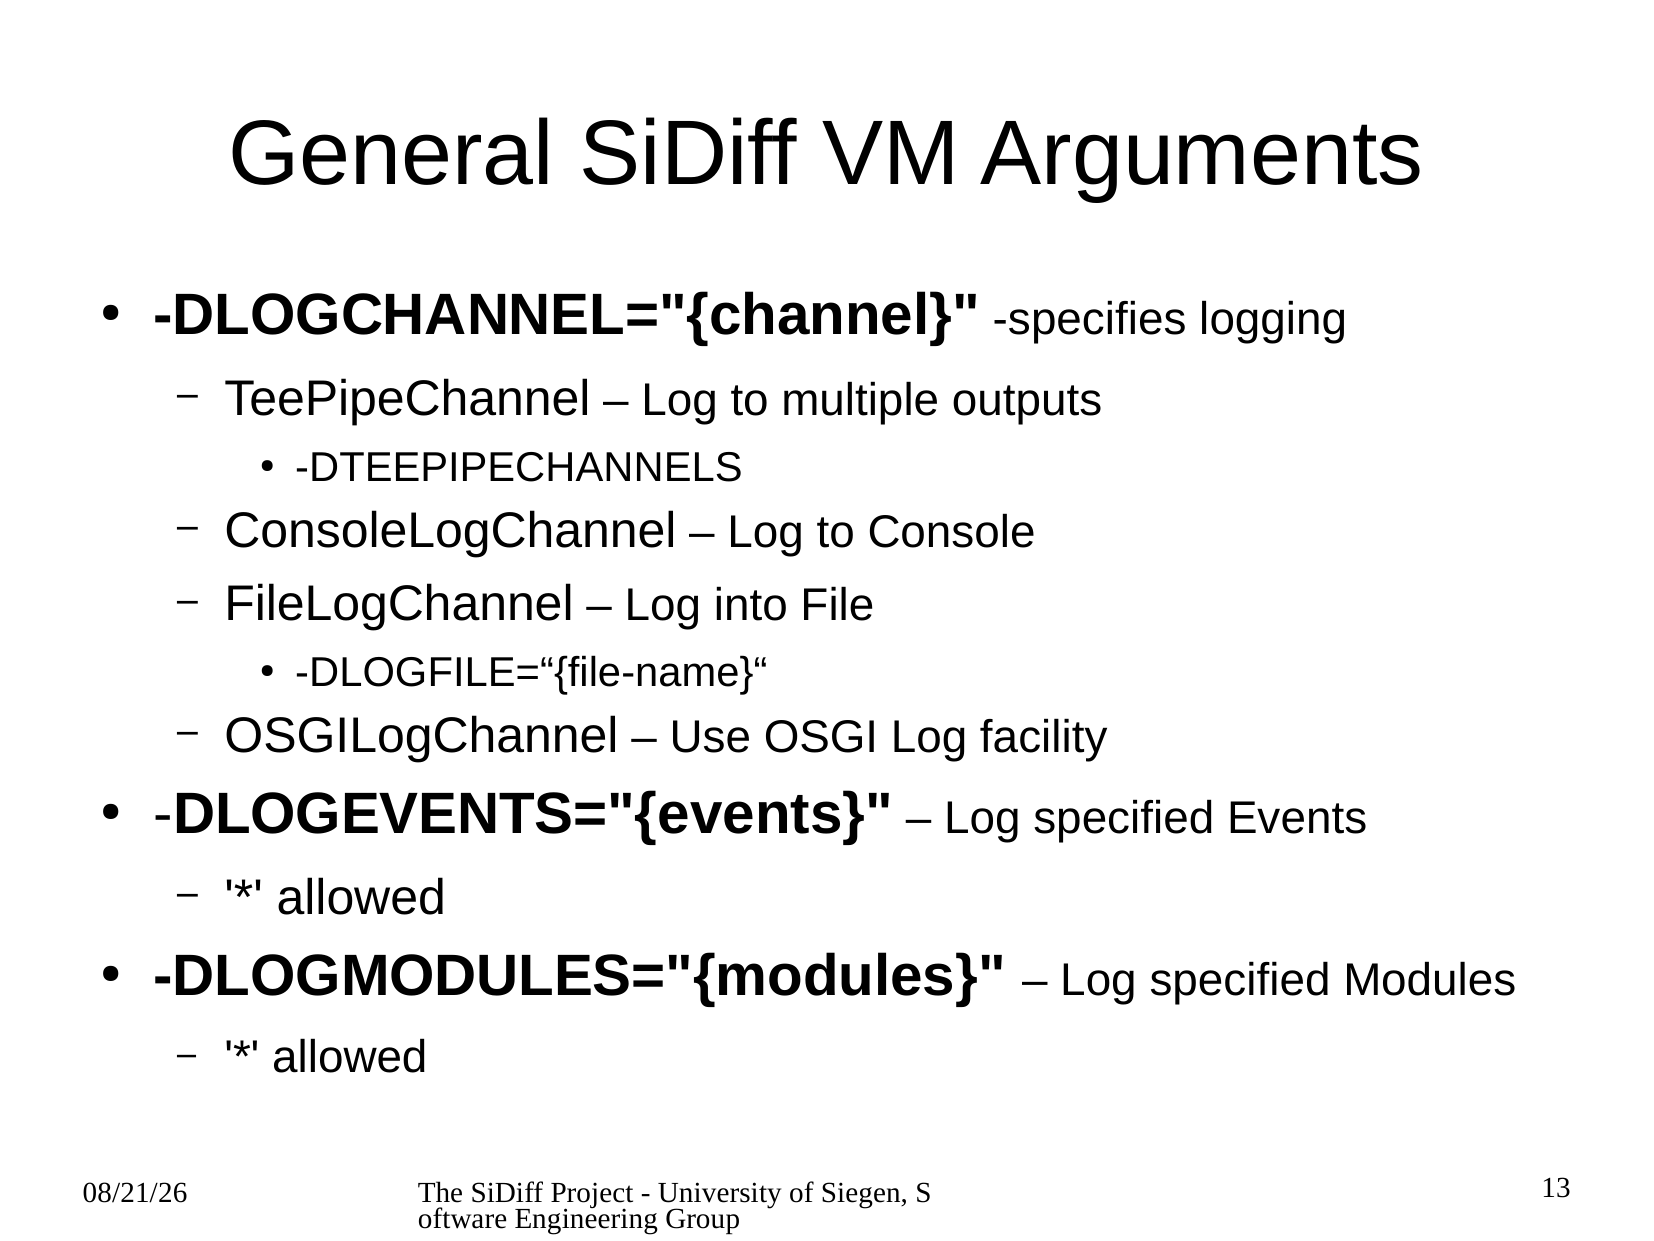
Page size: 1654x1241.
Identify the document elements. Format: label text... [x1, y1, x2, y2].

title General SiDiff VM Arguments [82, 49, 1571, 177]
list -DLOGCHANNEL="{channel}" -specifies logging TeePipeChannel – Log to multiple outputs -DTEEPIPECHANNELS ConsoleLogChannel – Log to Console FileLogChannel – Log into File -DLOGFILE=“{file-name}“ OSGILogChannel – Use OSGI Log facility -DLOGEVENTS="{events}" – Log specified Events '*' allowed -DLOGMODULES="{modules}" – Log specified Modules '*' allowed [11, 177, 1577, 1083]
